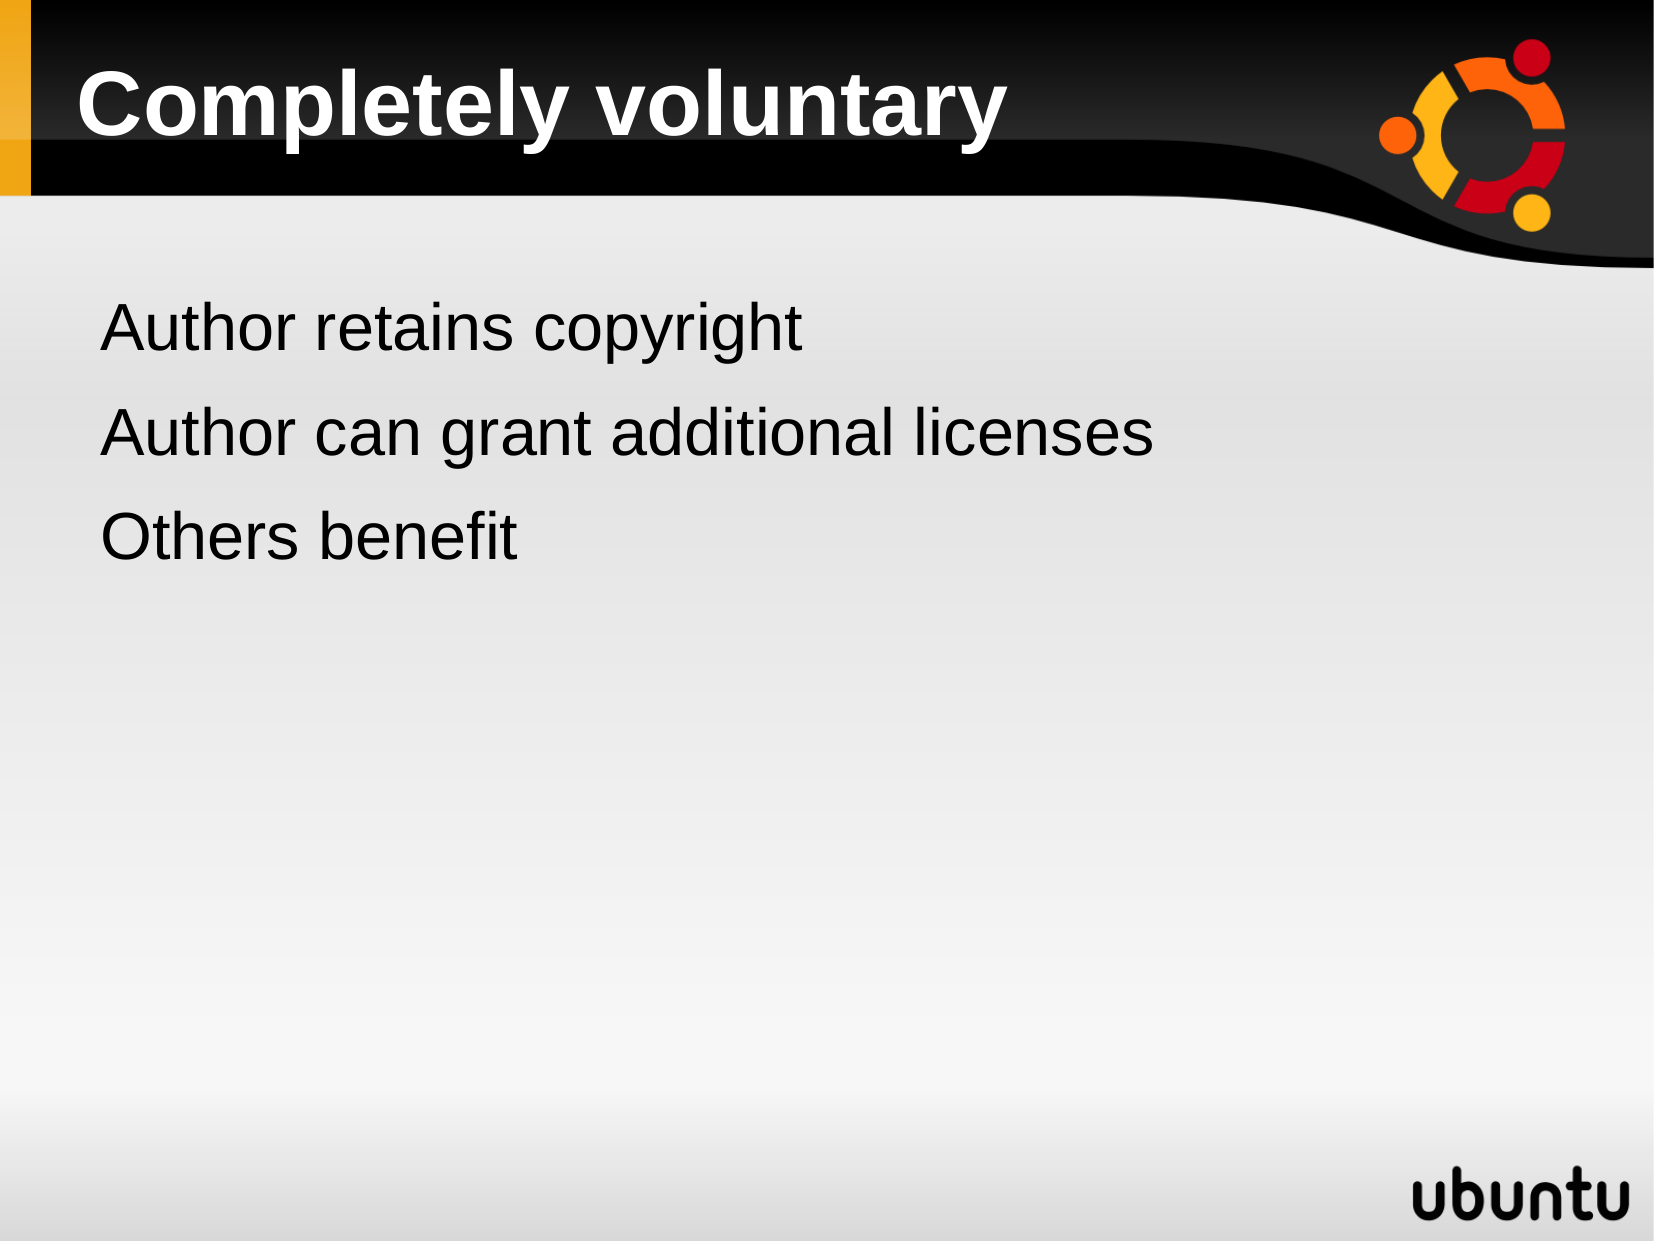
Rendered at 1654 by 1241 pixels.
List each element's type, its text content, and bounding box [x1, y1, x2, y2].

list Author retains copyright Author can grant additional licenses Others benefit [82, 290, 1571, 1109]
title Completely voluntary [76, 0, 1565, 208]
picture [0, 0, 1654, 1241]
